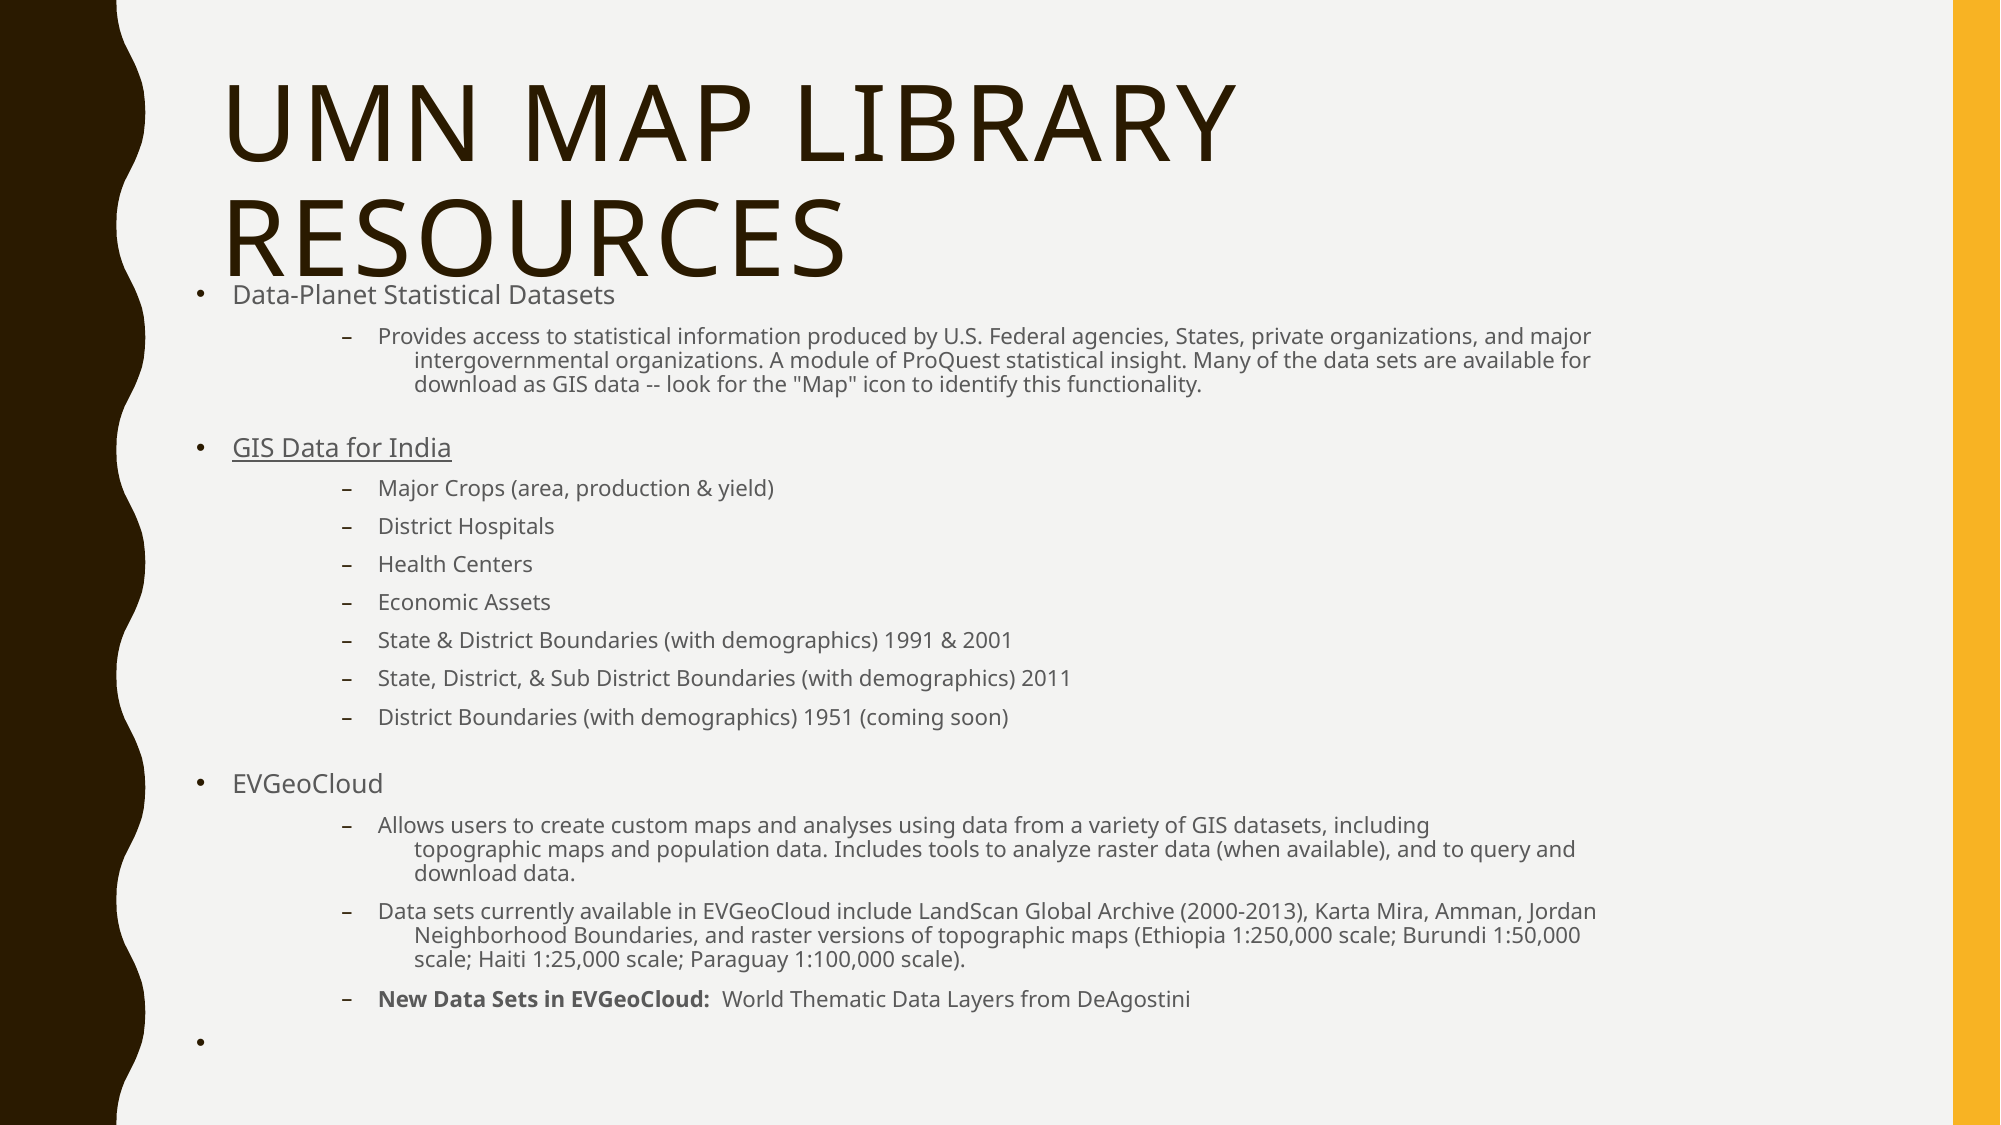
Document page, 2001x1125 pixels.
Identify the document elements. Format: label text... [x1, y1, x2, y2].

list Data-Planet Statistical Datasets Provides access to statistical information produced by U.S. Federal agencies, States, private organizations, and major intergovernmental organizations. A module of ProQuest statistical insight. Many of the data sets are available for download as GIS data -- look for the "Map" icon to identify this functionality. GIS Data for India Major Crops (area, production & yield) District Hospitals Health Centers Economic Assets State & District Boundaries (with demographics) 1991 & 2001 State, District, & Sub District Boundaries (with demographics) 2011 District Boundaries (with demographics) 1951 (coming soon) EVGeoCloud Allows users to create custom maps and analyses using data from a variety of GIS datasets, including topographic maps and population data. Includes tools to analyze raster data (when available), and to query and download data. Data sets currently available in EVGeoCloud include LandScan Global Archive (2000-2013), Karta Mira, Amman, Jordan Neighborhood Boundaries, and raster versions of topographic maps (Ethiopia 1:250,000 scale; Burundi 1:50,000 scale; Haiti 1:25,000 scale; Paraguay 1:100,000 scale). New Data Sets in EVGeoCloud: World Thematic Data Layers from DeAgostini [181, 271, 1649, 1026]
title UMN Map Library Resources [205, 62, 1876, 308]
